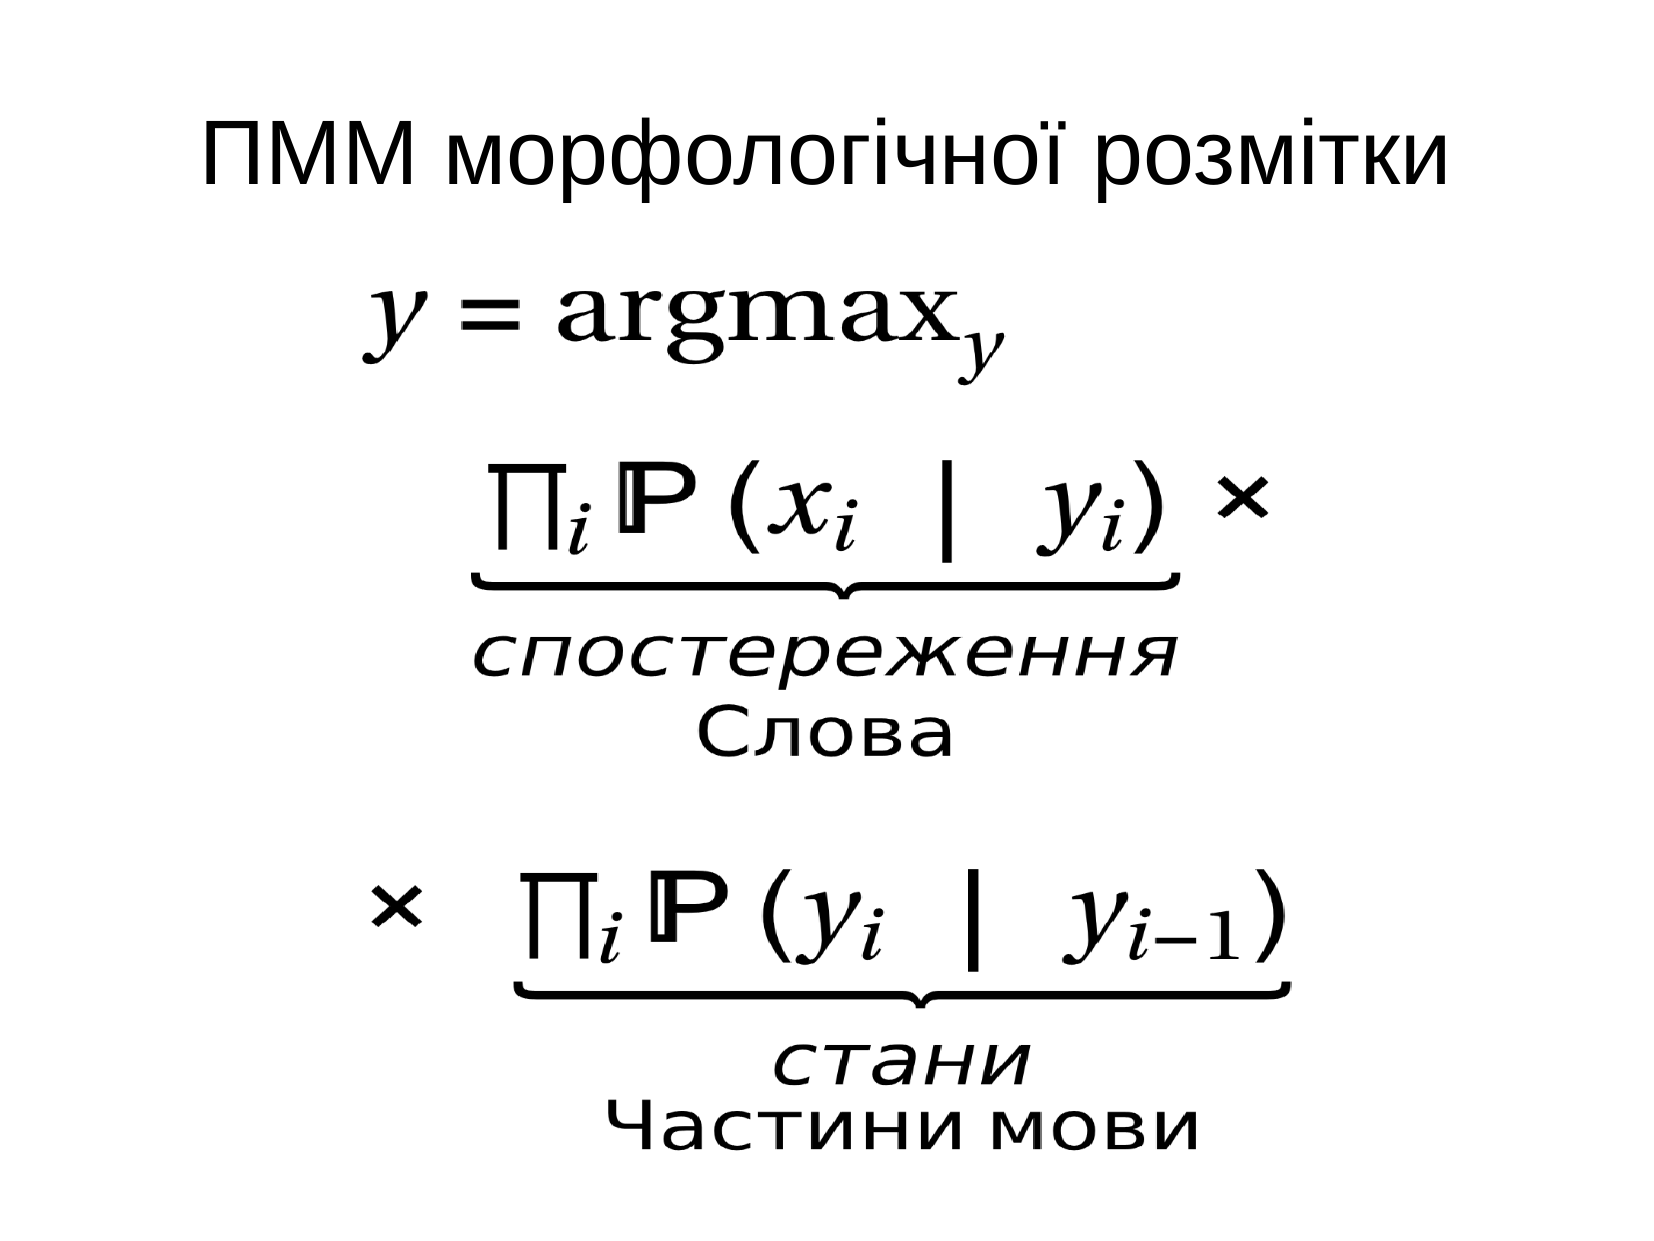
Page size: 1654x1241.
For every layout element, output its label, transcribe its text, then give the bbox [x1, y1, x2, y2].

title ПММ морфологічної розмітки [82, 49, 1571, 257]
picture [362, 251, 1292, 1167]
